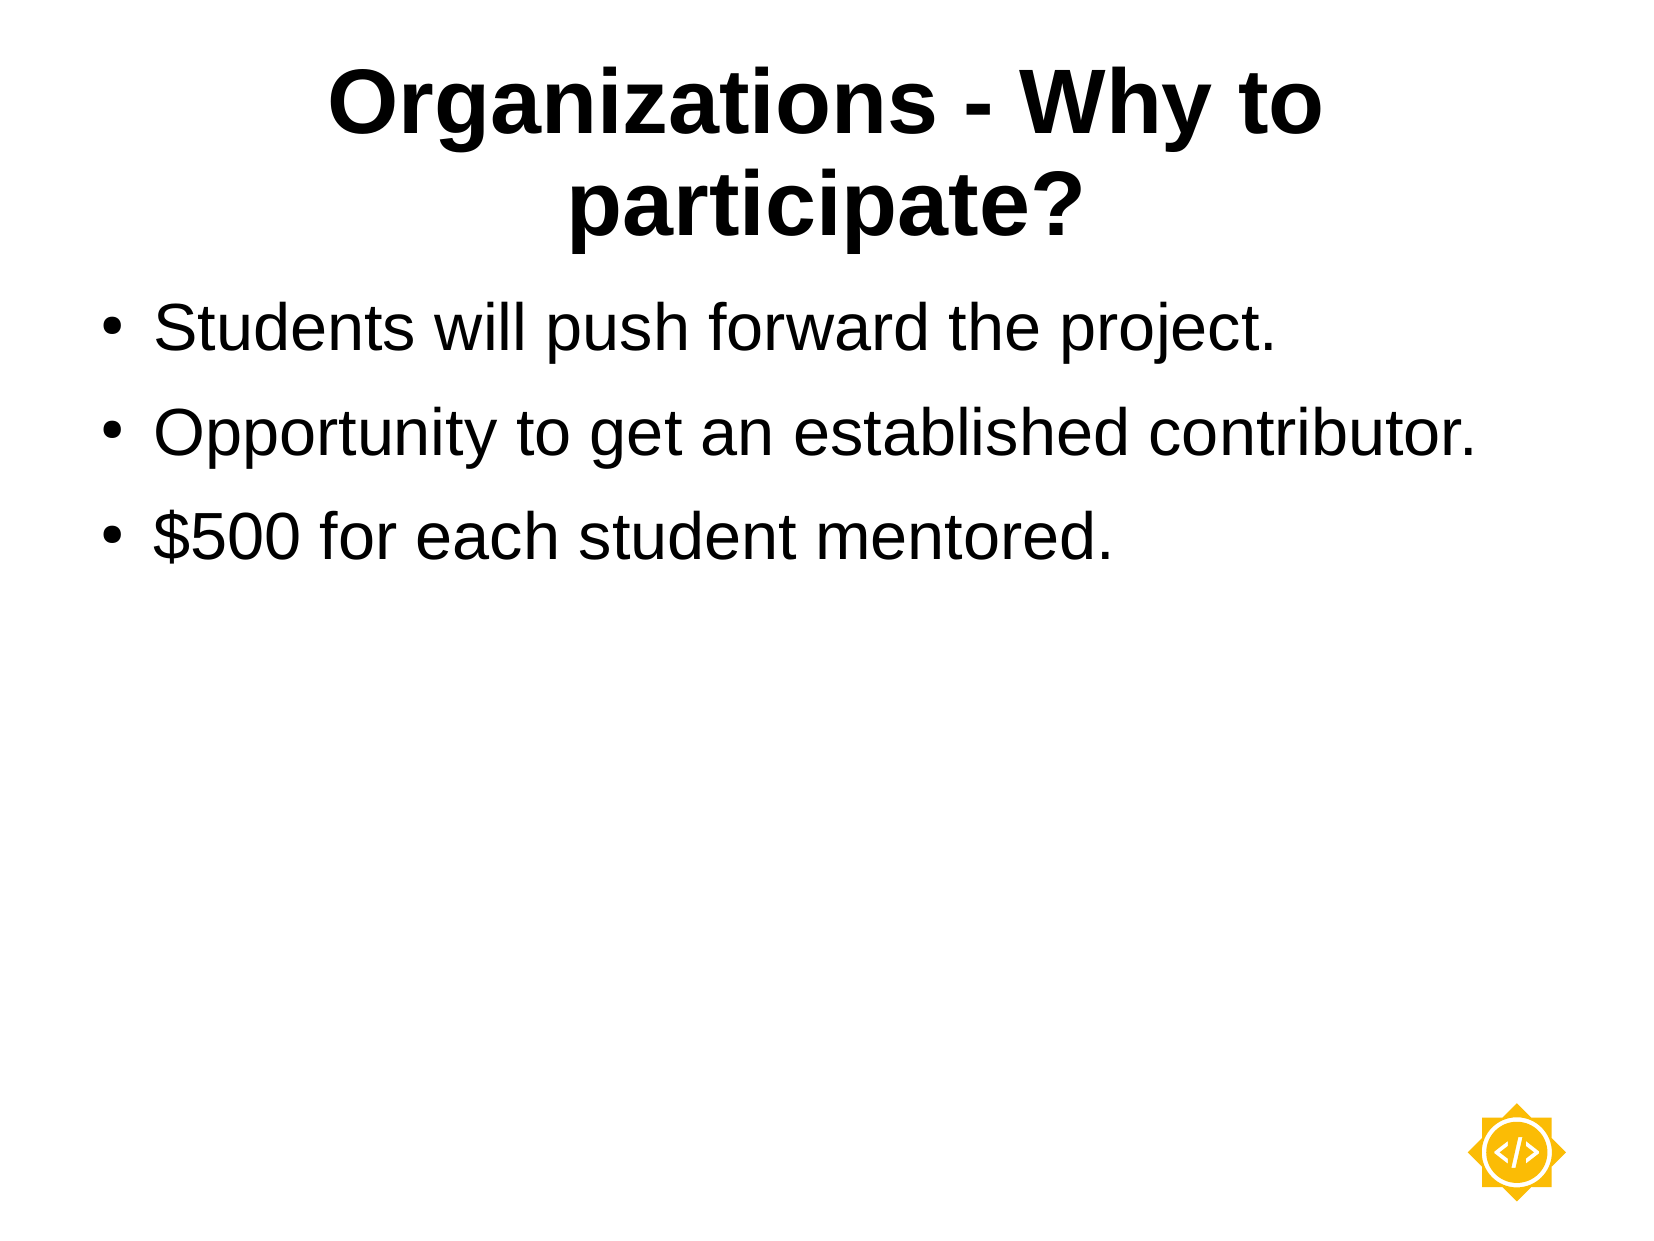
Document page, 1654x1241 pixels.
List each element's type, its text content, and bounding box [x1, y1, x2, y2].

title Organizations - Why to participate? [82, 49, 1571, 257]
list Students will push forward the project. Opportunity to get an established contributor. $500 for each student mentored. [82, 290, 1571, 1010]
